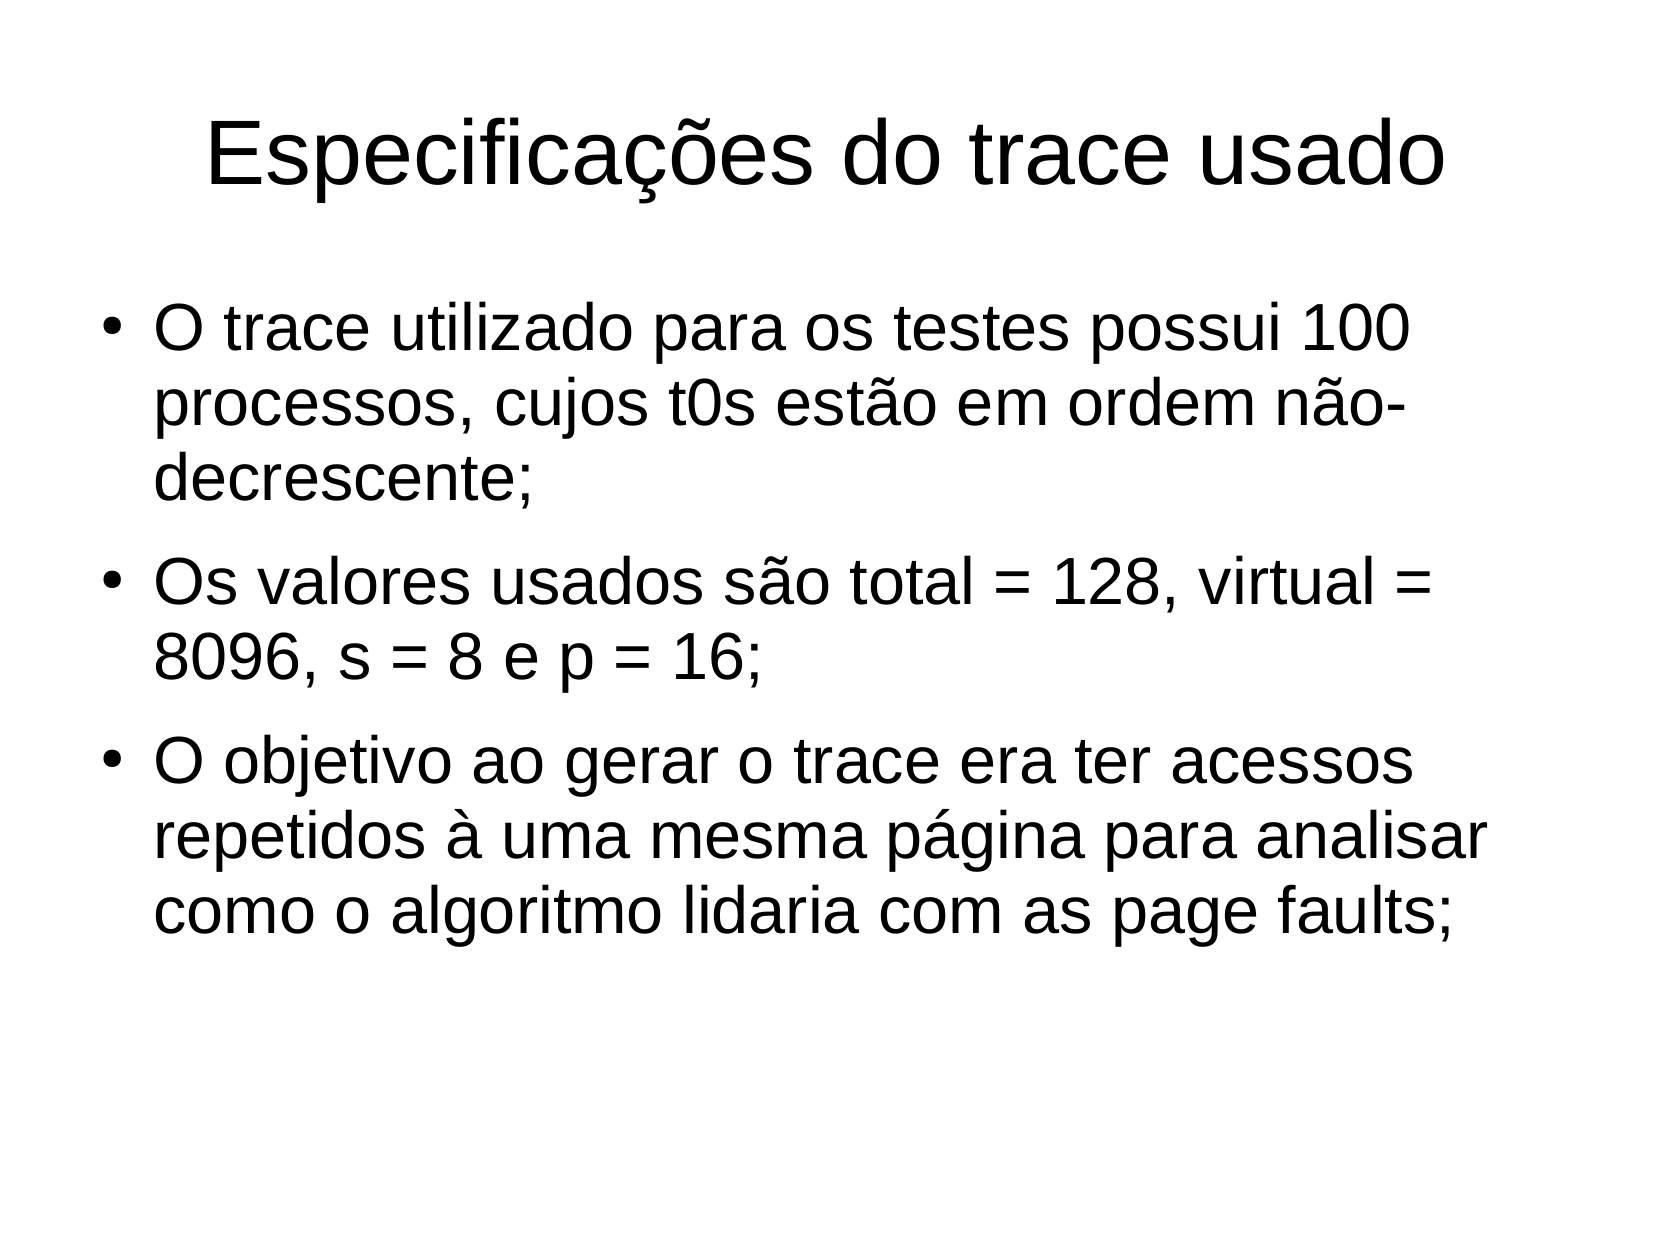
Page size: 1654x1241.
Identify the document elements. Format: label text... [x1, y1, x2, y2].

title Especificações do trace usado [82, 49, 1571, 257]
list O trace utilizado para os testes possui 100 processos, cujos t0s estão em ordem não-decrescente; Os valores usados são total = 128, virtual = 8096, s = 8 e p = 16; O objetivo ao gerar o trace era ter acessos repetidos à uma mesma página para analisar como o algoritmo lidaria com as page faults; [82, 290, 1571, 1010]
